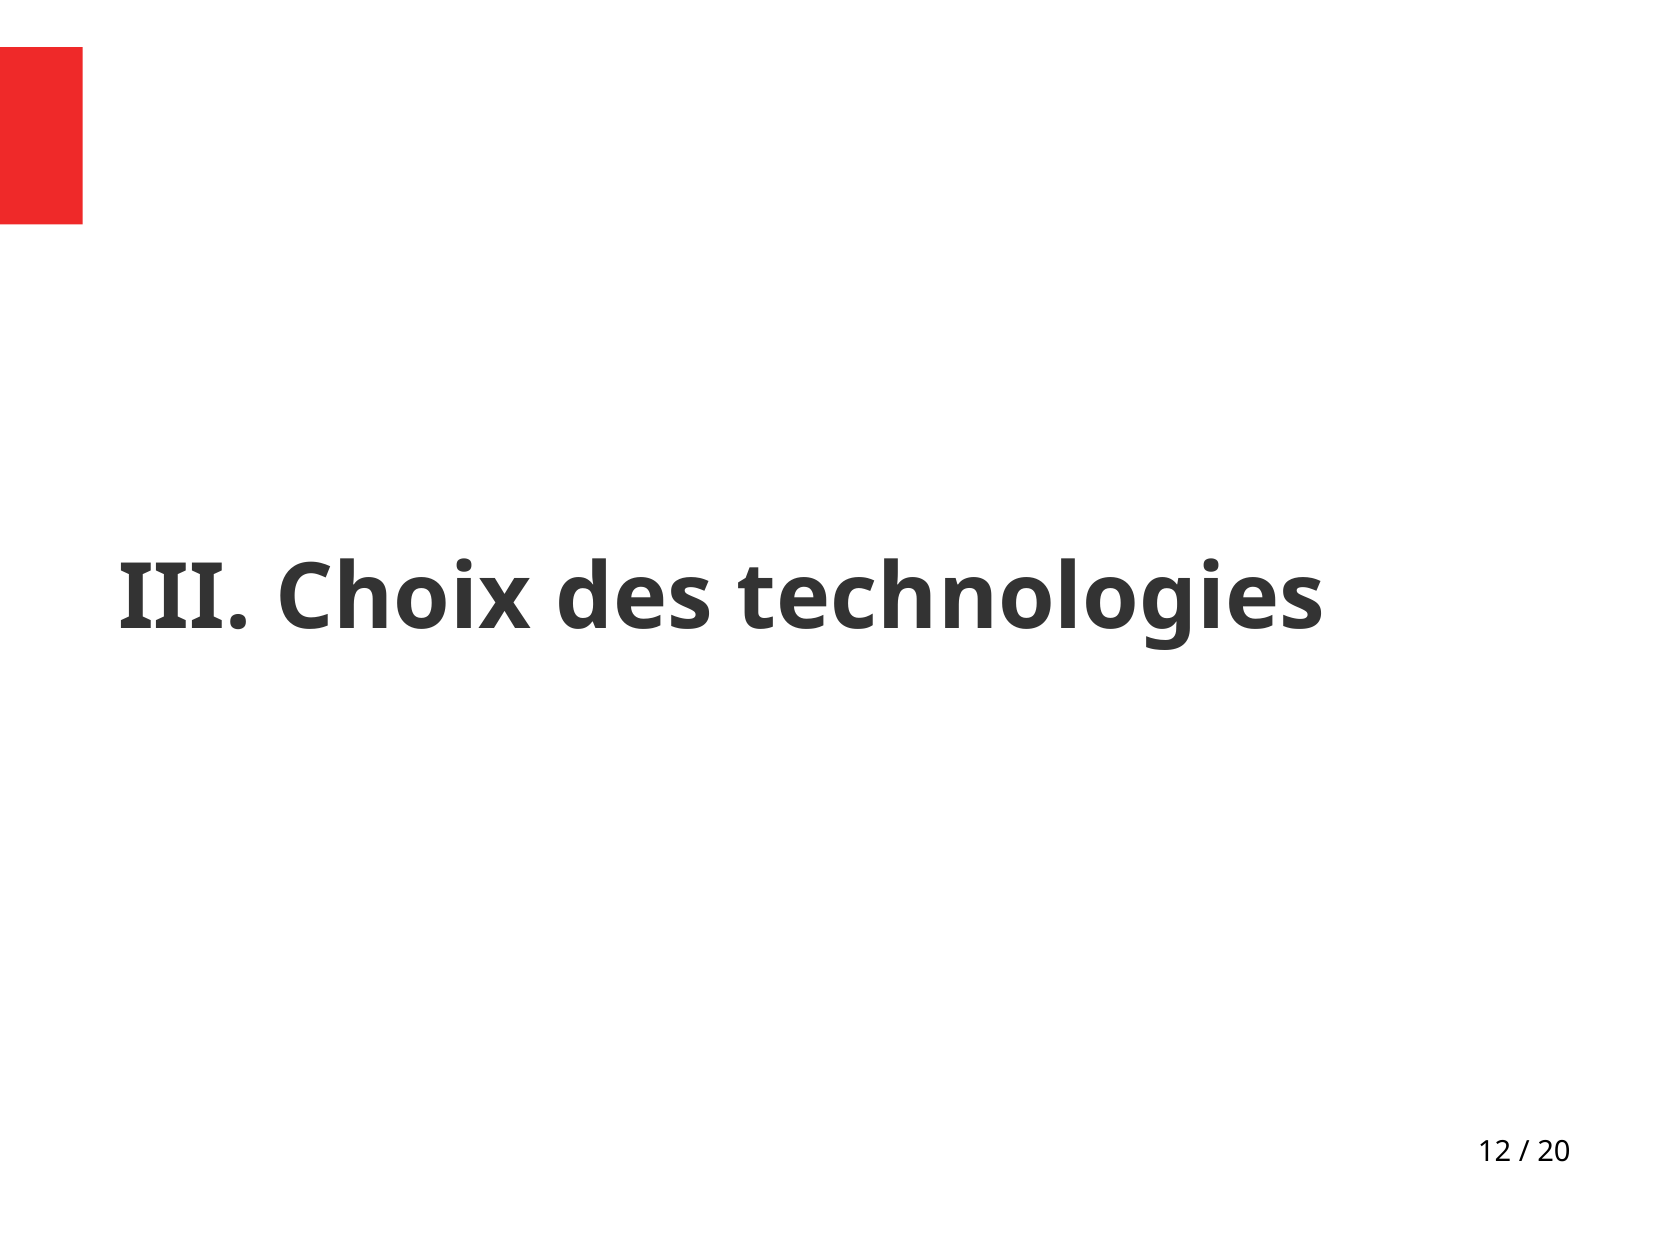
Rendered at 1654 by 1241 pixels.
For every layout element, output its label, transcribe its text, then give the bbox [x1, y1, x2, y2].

title III. Choix des technologies [118, 489, 1548, 697]
